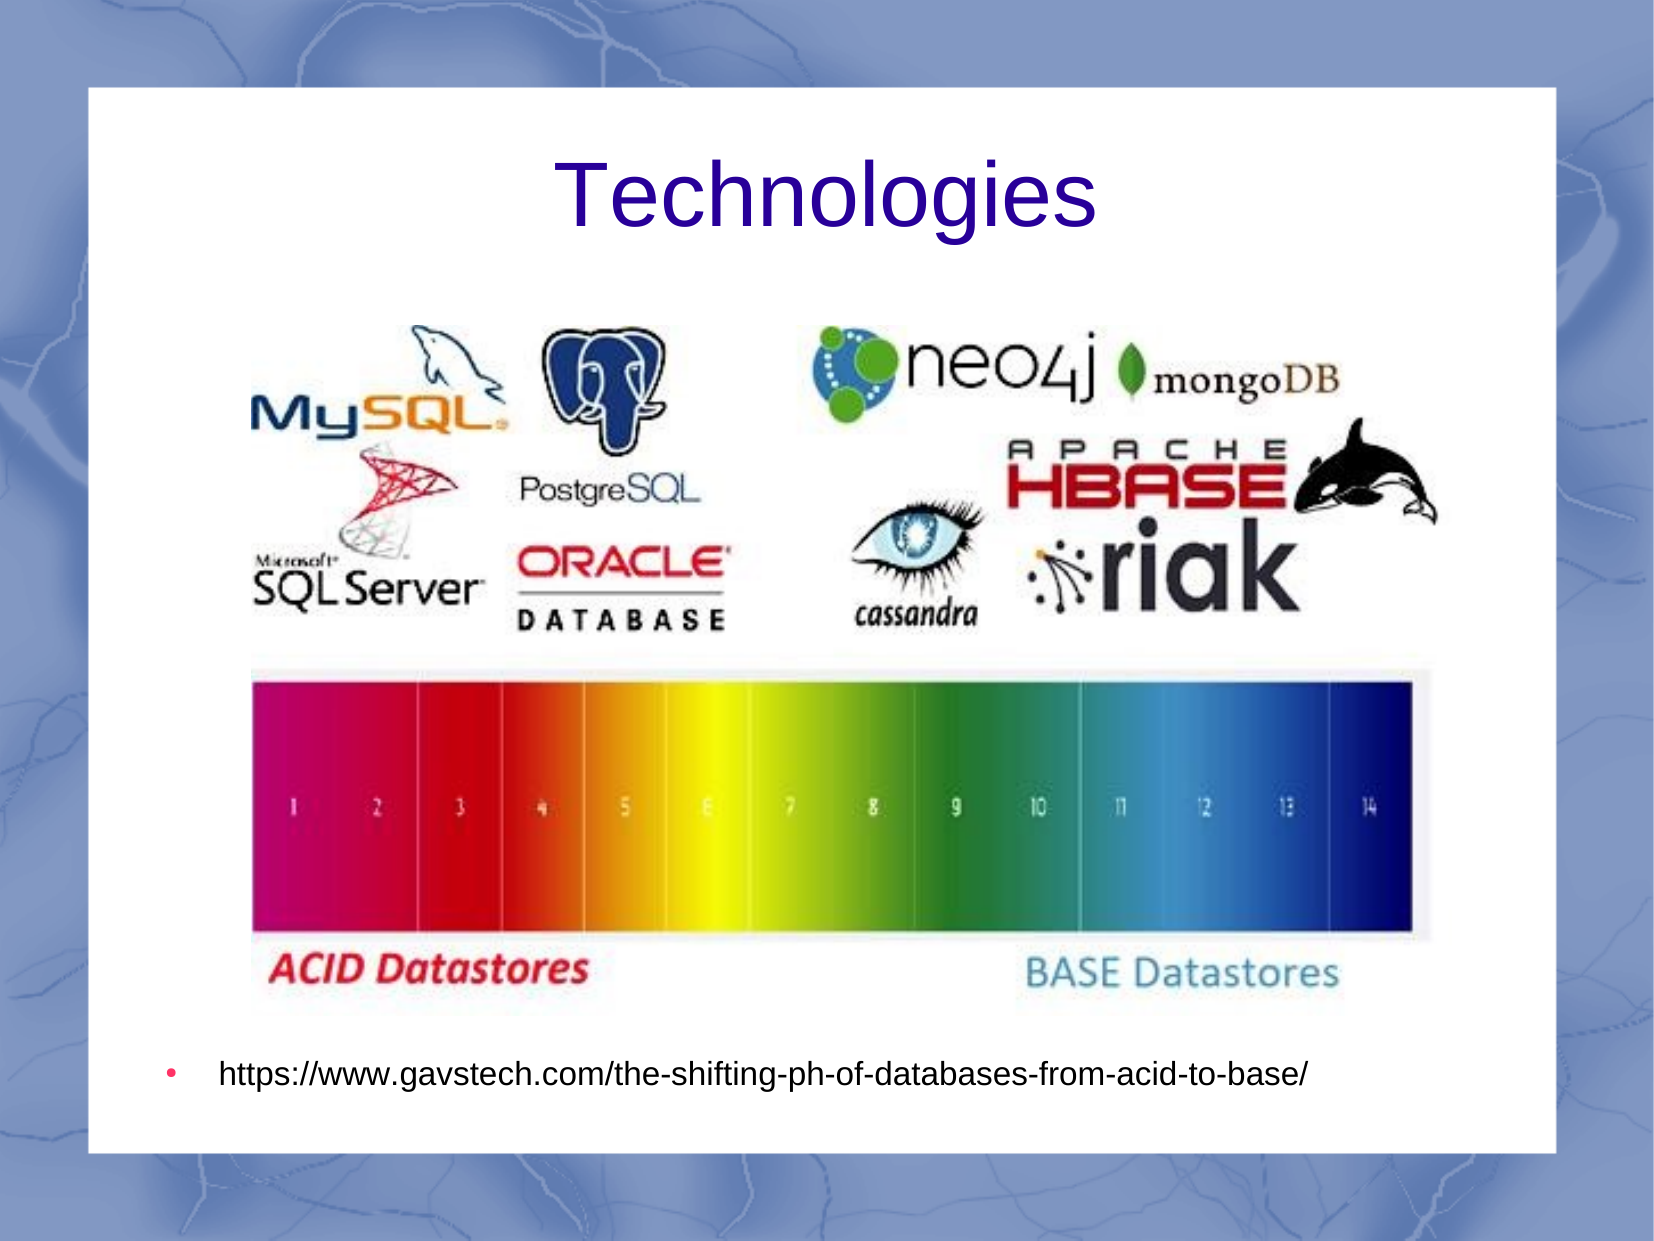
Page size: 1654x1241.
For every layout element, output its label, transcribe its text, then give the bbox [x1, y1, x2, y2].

list https://www.gavstech.com/the-shifting-ph-of-databases-from-acid-to-base/ [147, 325, 1506, 1093]
title Technologies [118, 90, 1536, 298]
picture [0, 0, 1654, 1241]
